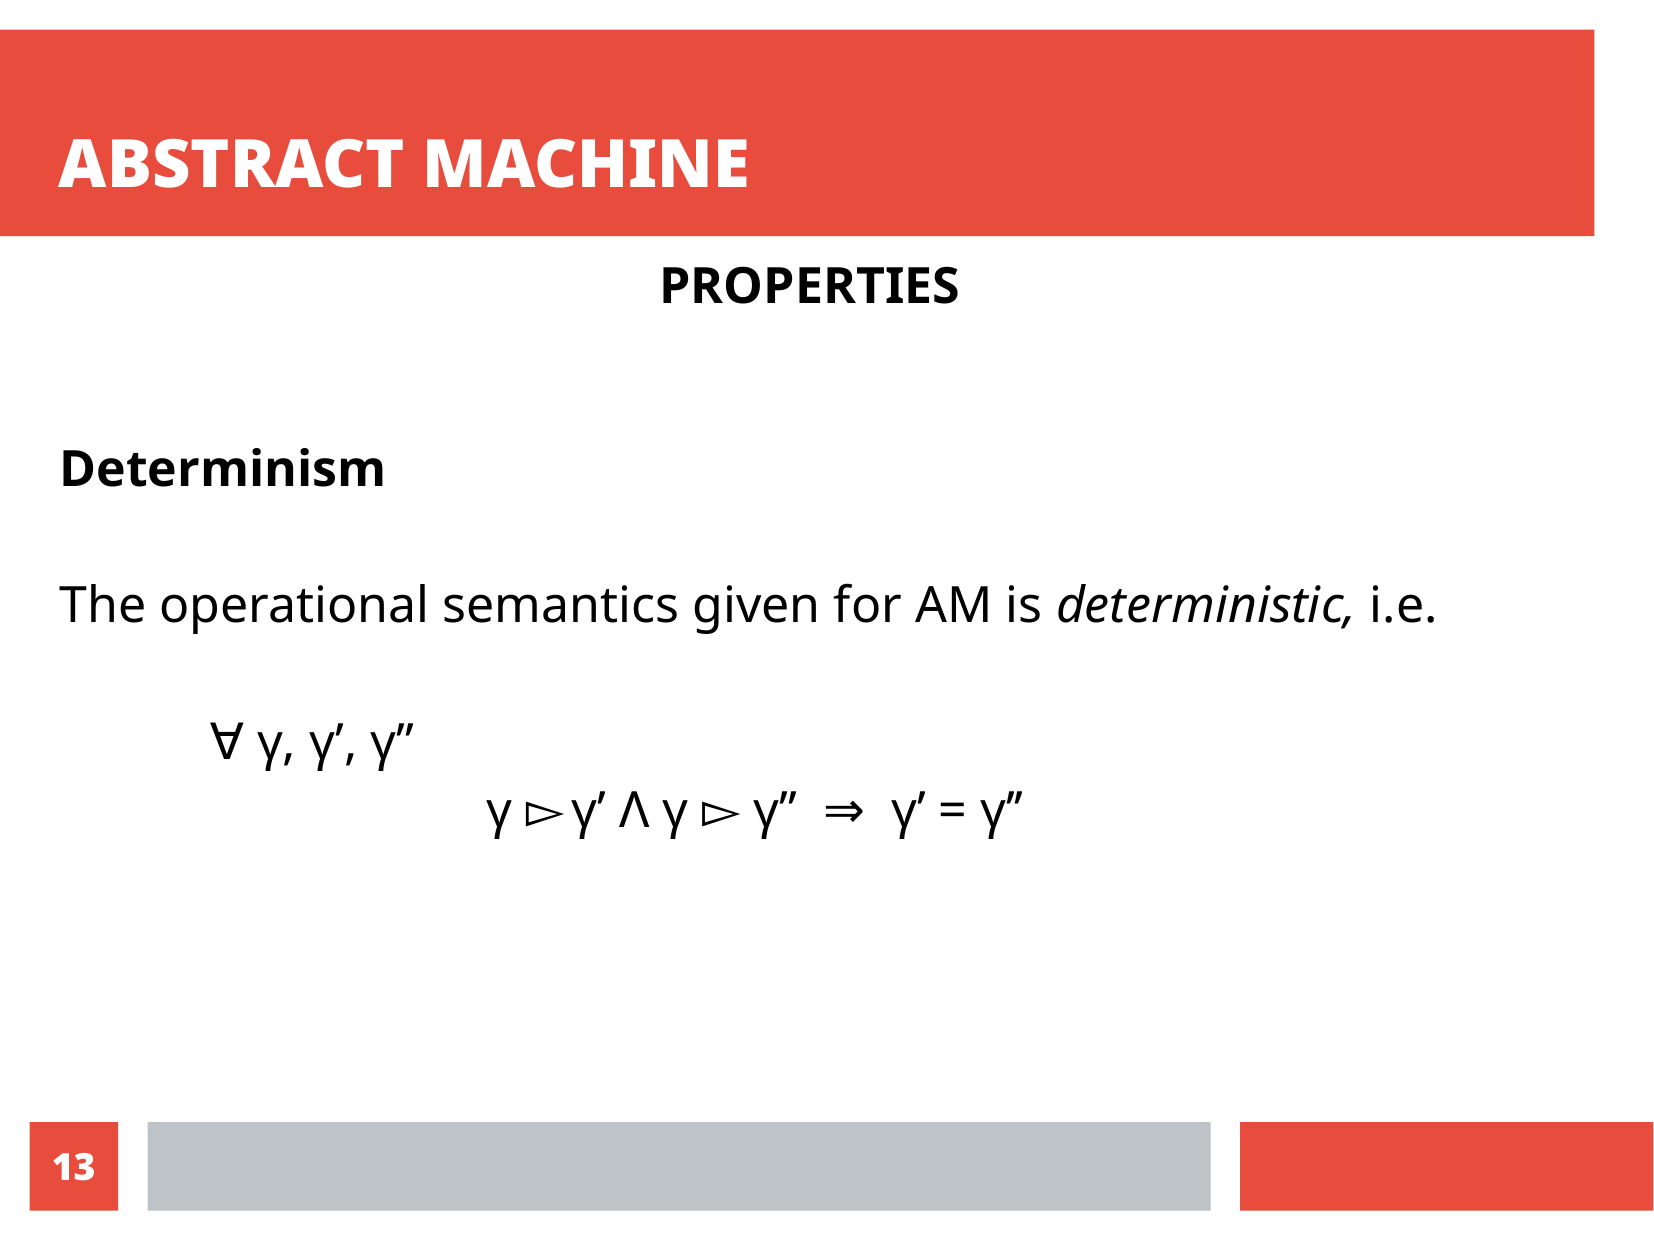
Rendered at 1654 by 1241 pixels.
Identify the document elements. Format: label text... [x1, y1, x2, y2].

title ABSTRACT MACHINE [59, 59, 1595, 207]
text_box PROPERTIES Determinism The operational semantics given for AM is deterministic, i.e. ∀ γ, γ’, γ’’ γ ▻ γ’ Ʌ γ ▻ γ’’ ⇒ γ’ = γ’’ [45, 243, 1576, 1105]
